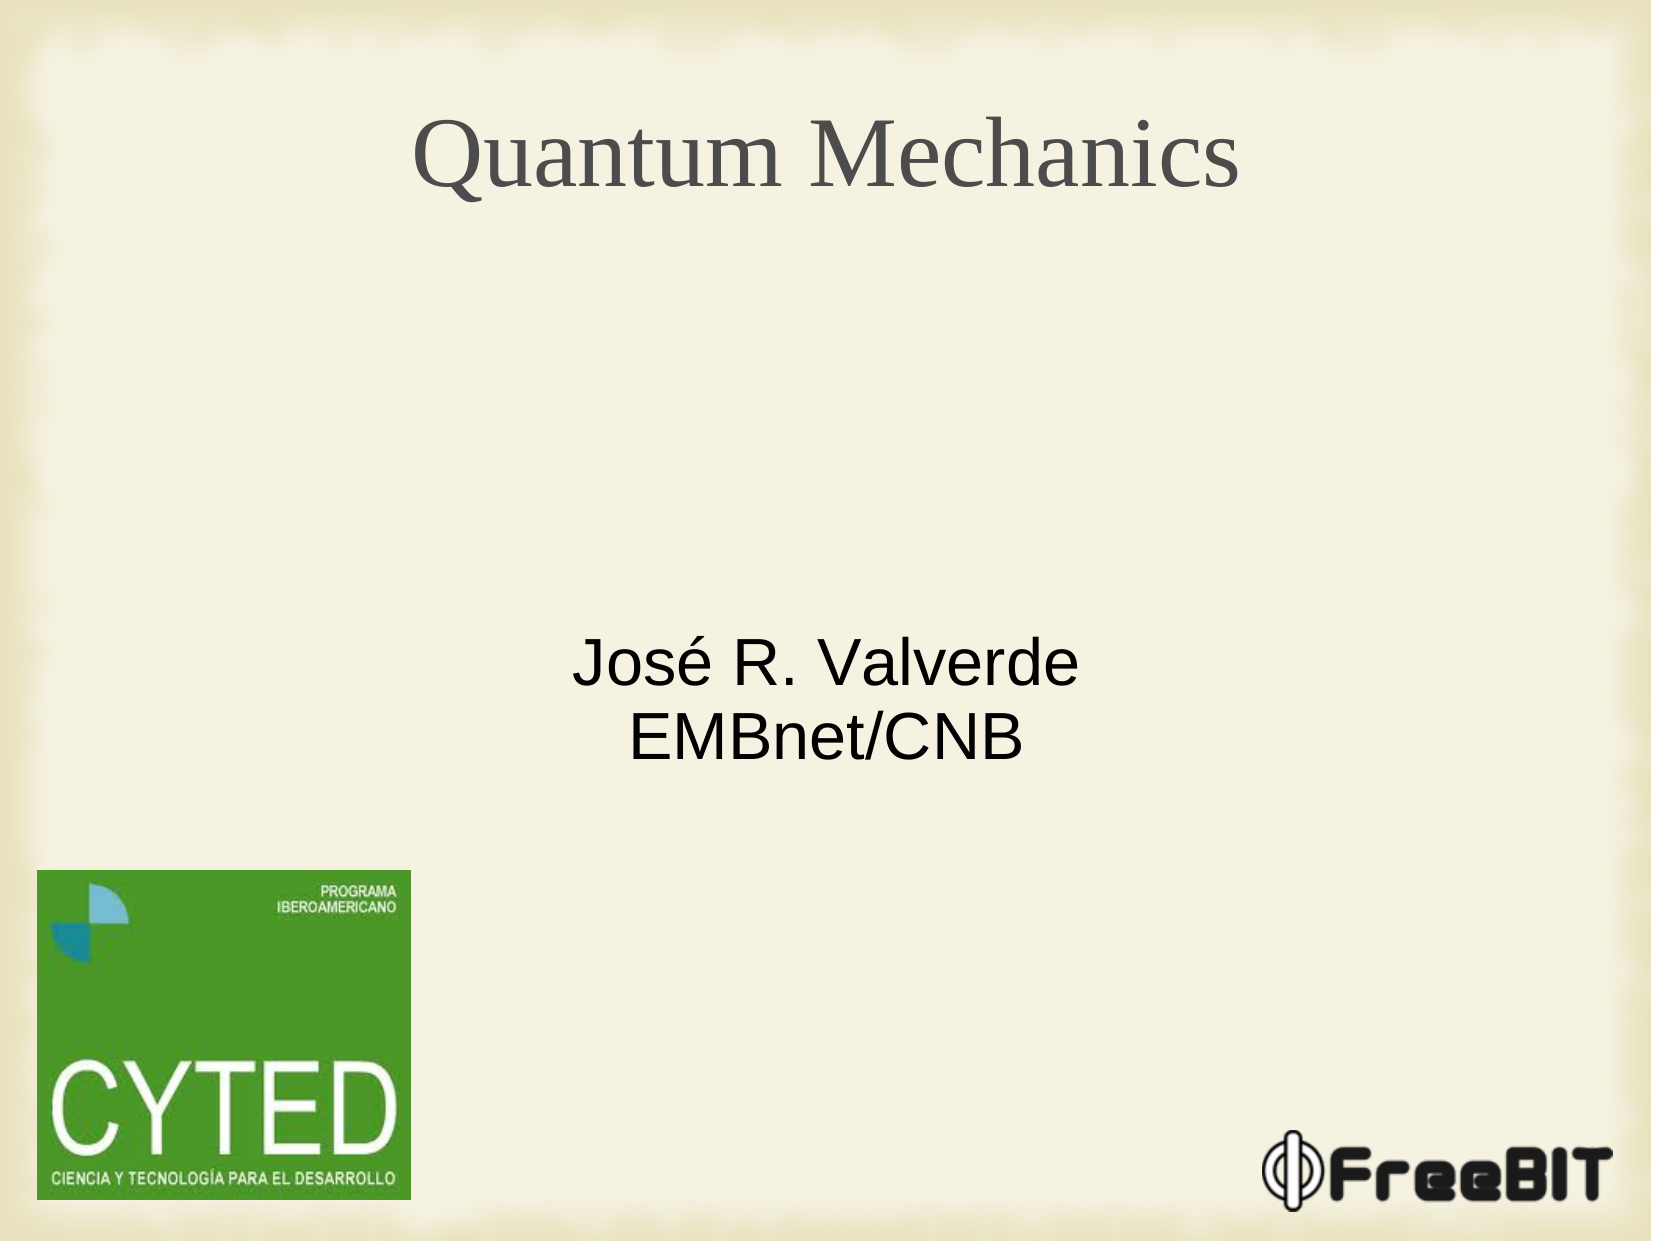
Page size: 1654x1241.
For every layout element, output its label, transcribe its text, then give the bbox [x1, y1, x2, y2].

picture [0, 0, 1651, 1241]
title Quantum Mechanics [82, 49, 1571, 257]
subtitle José R. Valverde EMBnet/CNB [82, 290, 1571, 1109]
